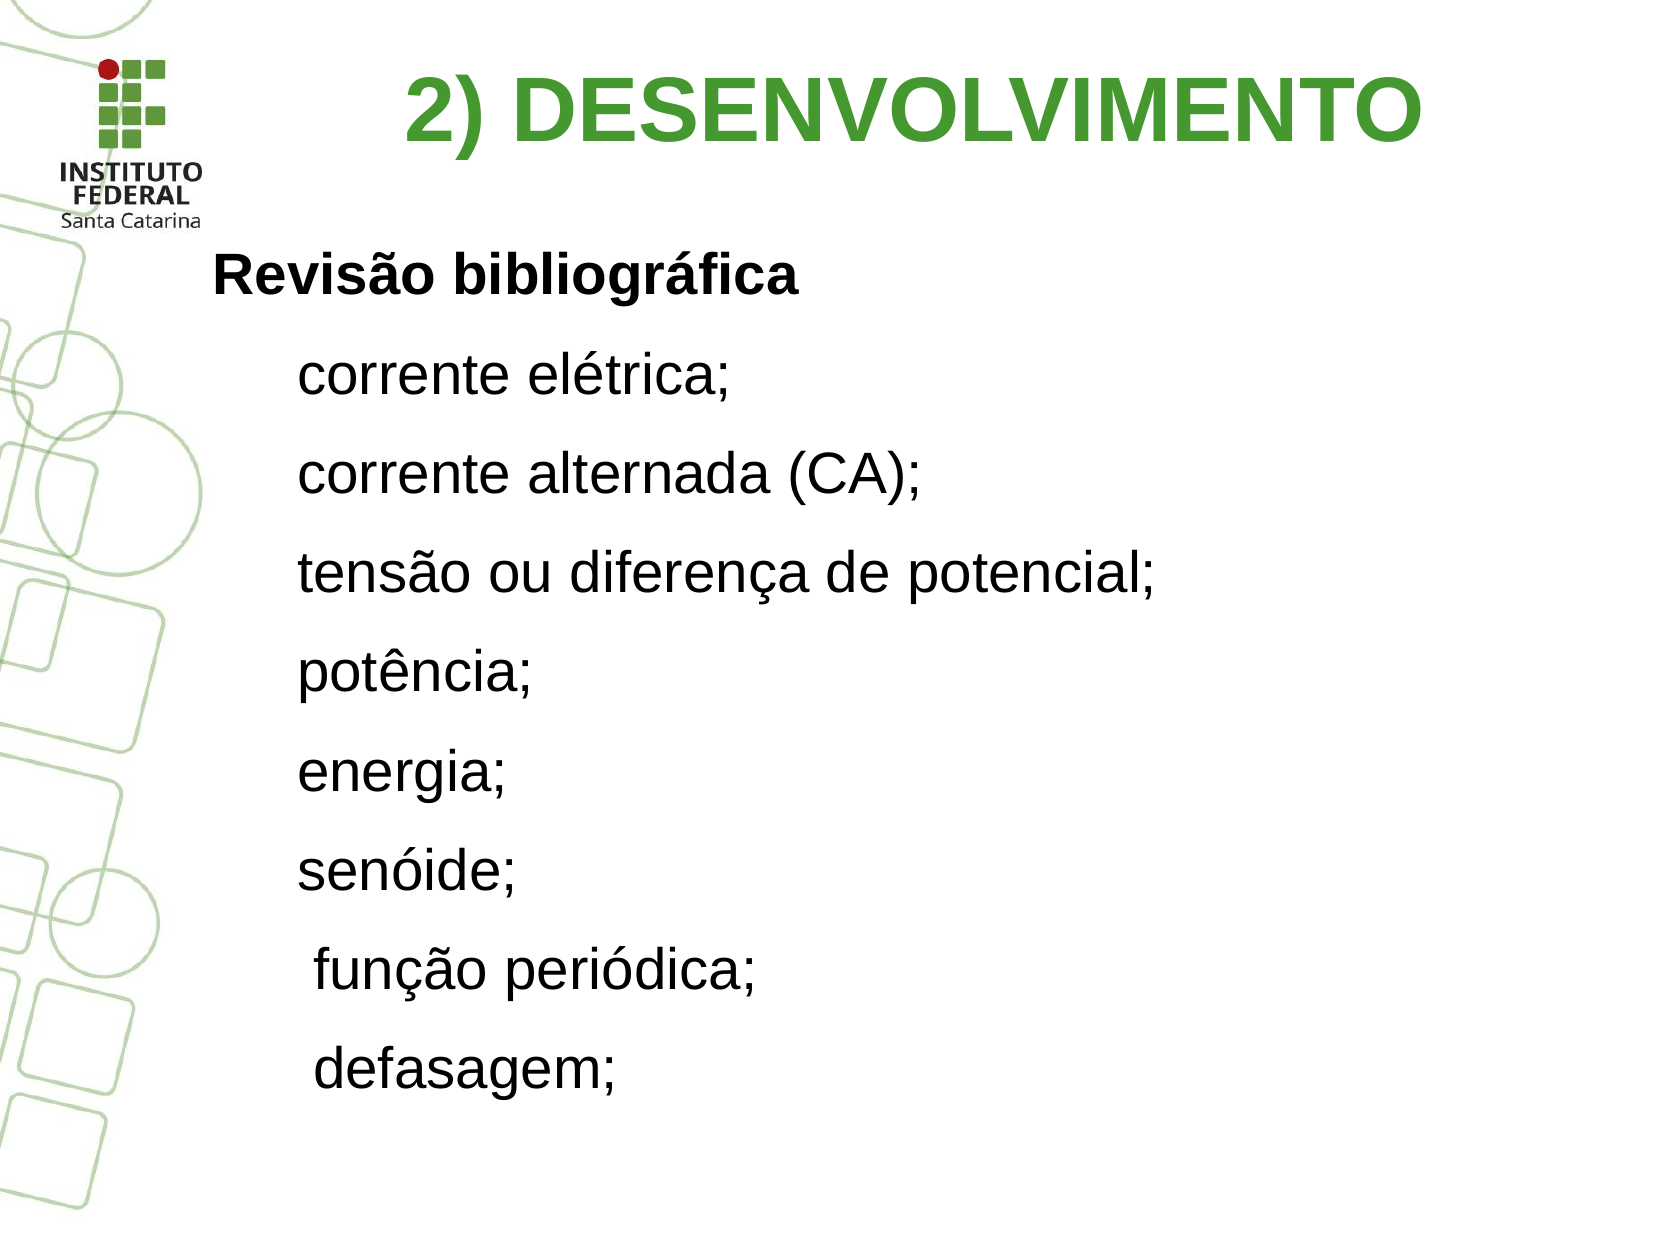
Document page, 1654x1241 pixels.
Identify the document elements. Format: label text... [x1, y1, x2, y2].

picture [0, 0, 1654, 1241]
list Revisão bibliográfica corrente elétrica; corrente alternada (CA); tensão ou diferença de potencial; potência; energia; senóide; função periódica; defasagem; [212, 186, 1460, 1183]
title 2) DESENVOLVIMENTO [259, 1, 1571, 209]
